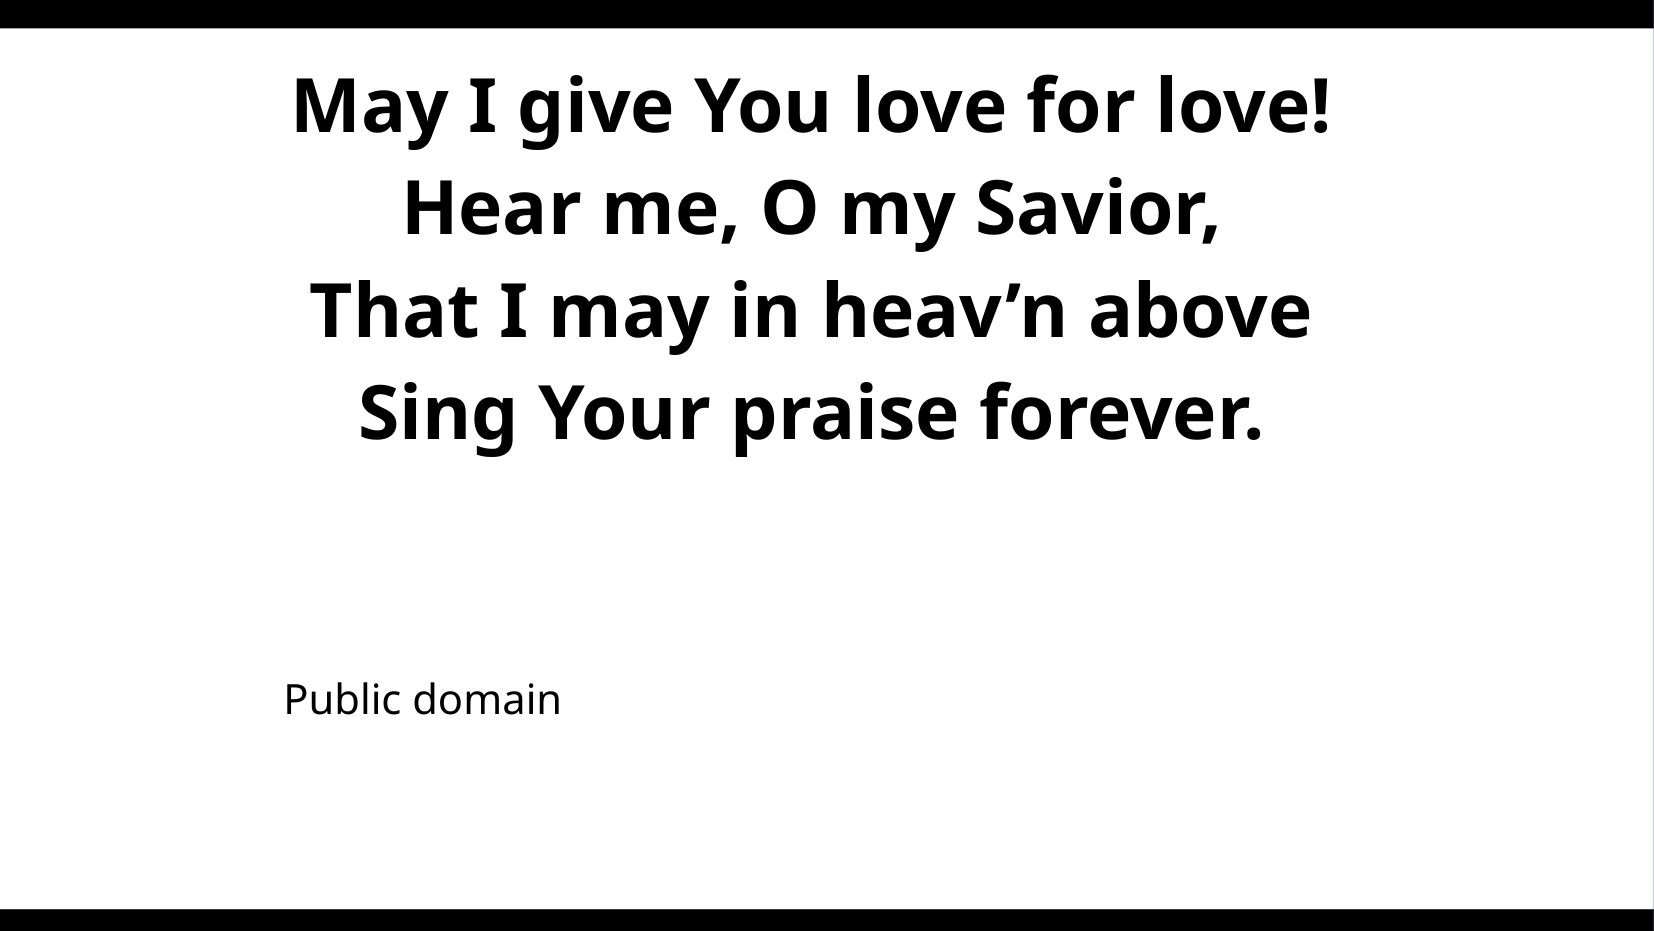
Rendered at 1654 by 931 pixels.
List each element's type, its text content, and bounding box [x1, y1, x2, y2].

text_box May I give You love for love! Hear me, O my Savior, That I may in heav’n above Sing Your praise forever. Public domain [78, 45, 1546, 781]
picture [0, 0, 1654, 931]
